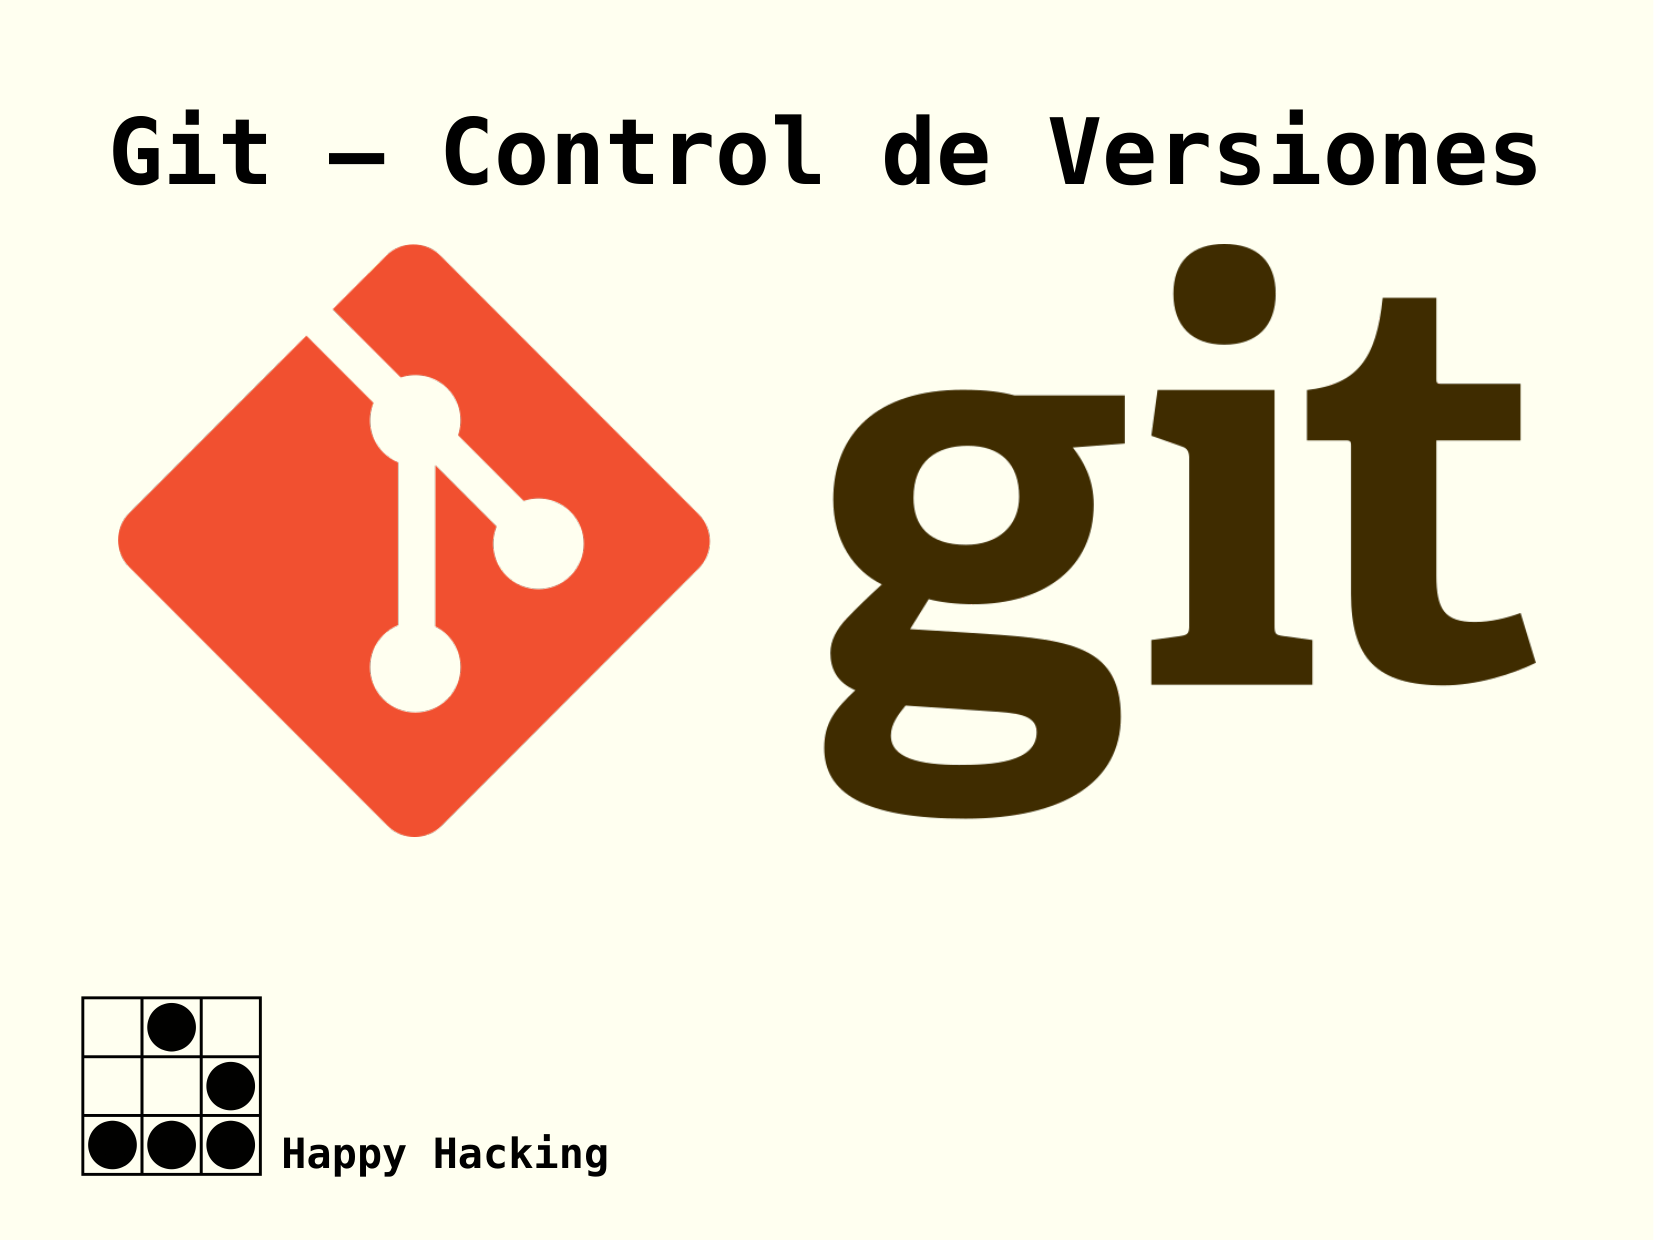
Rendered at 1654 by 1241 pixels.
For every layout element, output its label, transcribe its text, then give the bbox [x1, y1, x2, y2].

text_box Happy Hacking [266, 1098, 657, 1187]
title Git – Control de Versiones [82, 49, 1571, 257]
picture [118, 244, 1536, 837]
picture [68, 983, 275, 1190]
